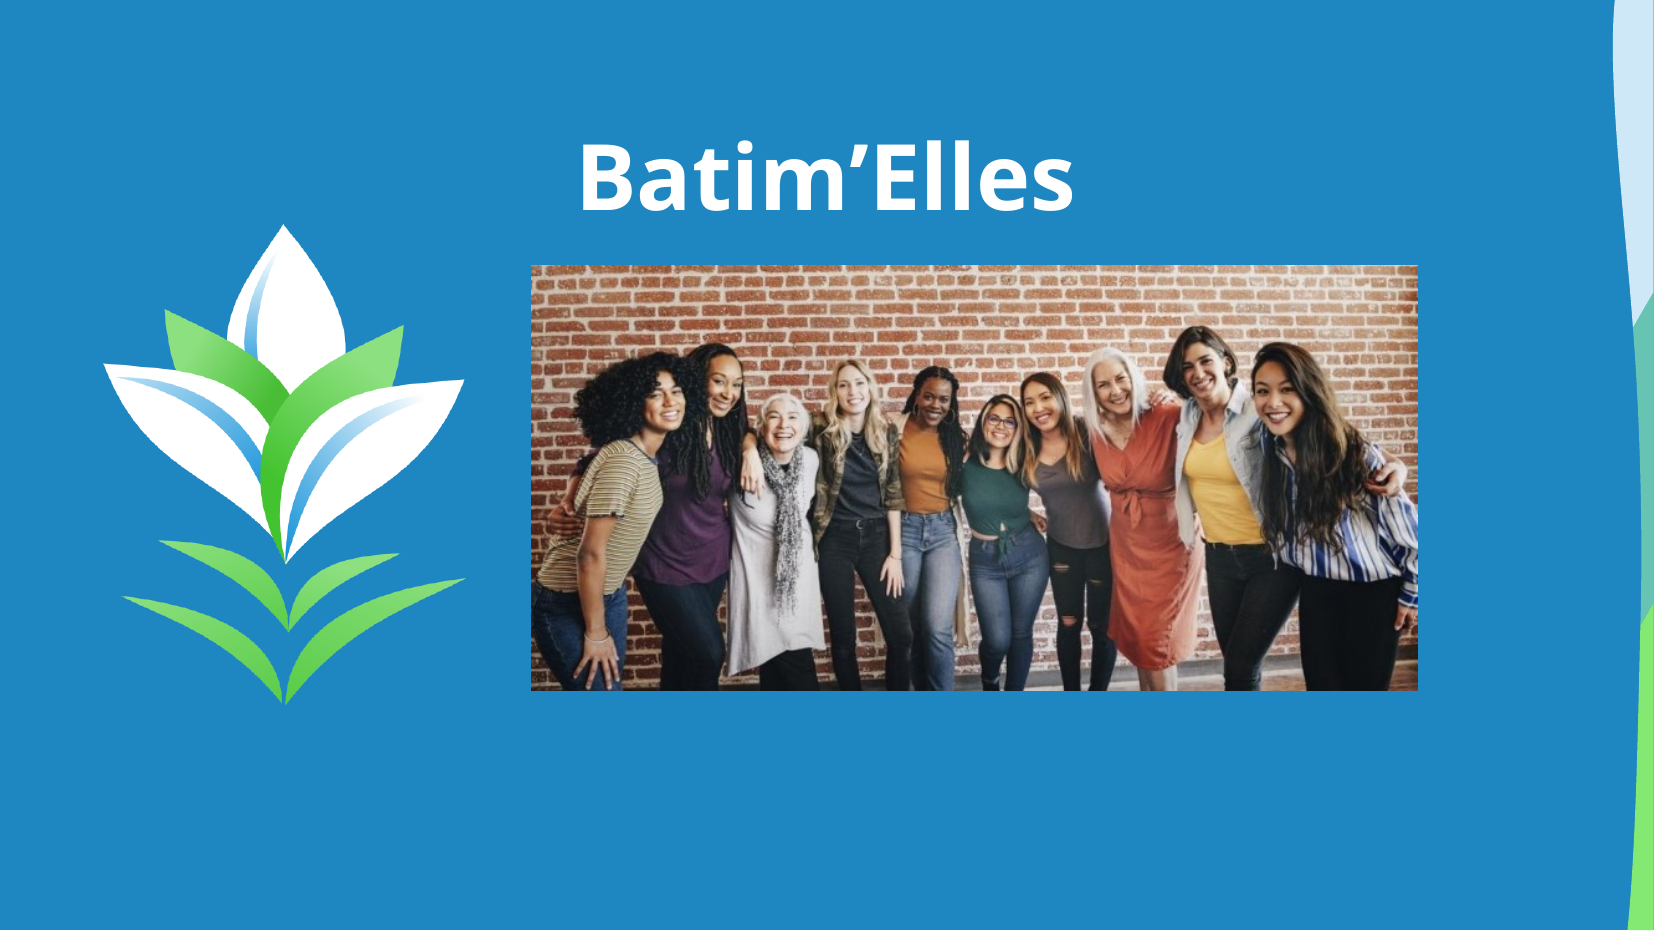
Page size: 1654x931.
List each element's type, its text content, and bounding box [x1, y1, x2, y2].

picture [103, 224, 466, 706]
picture [531, 265, 1418, 691]
text_box Batim’Elles [560, 111, 1536, 347]
